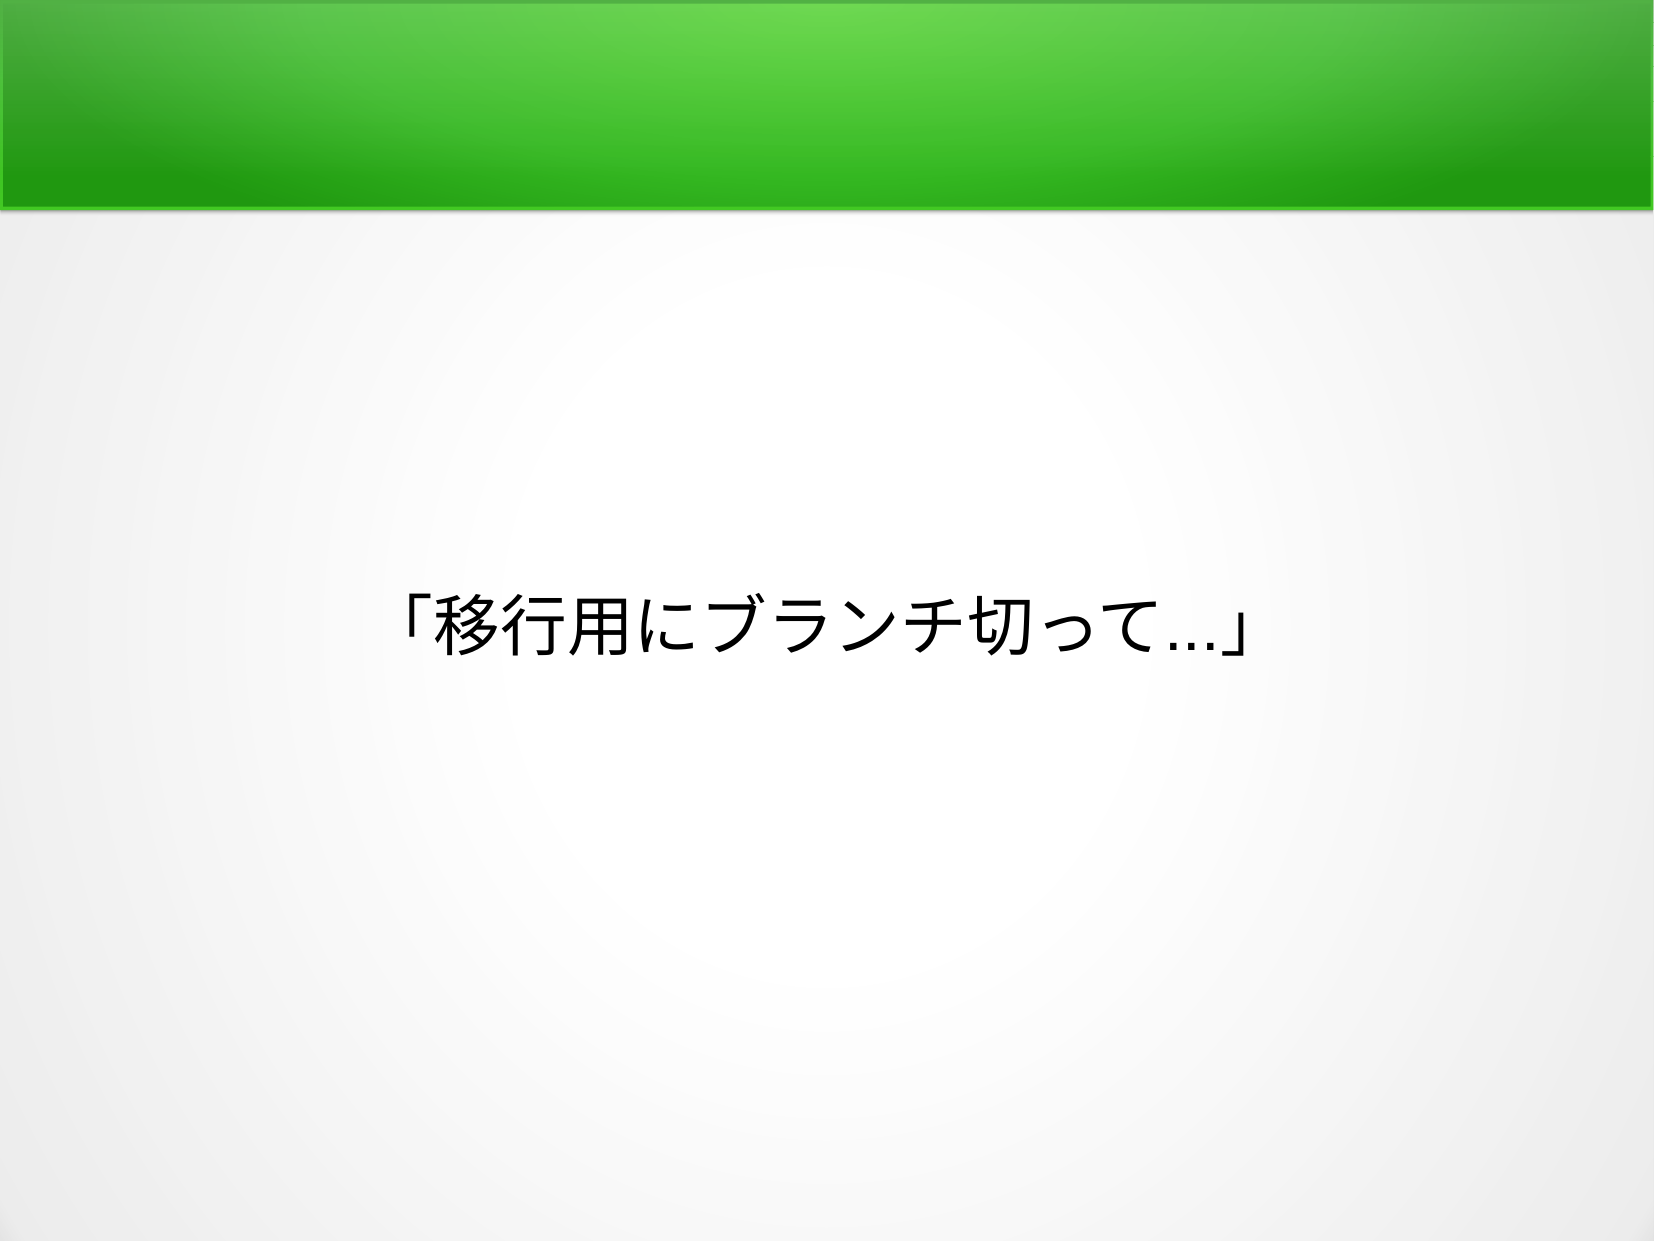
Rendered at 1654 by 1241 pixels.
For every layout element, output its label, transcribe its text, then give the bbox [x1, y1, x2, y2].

subtitle 「移行用にブランチ切って...」 [82, 299, 1571, 1019]
